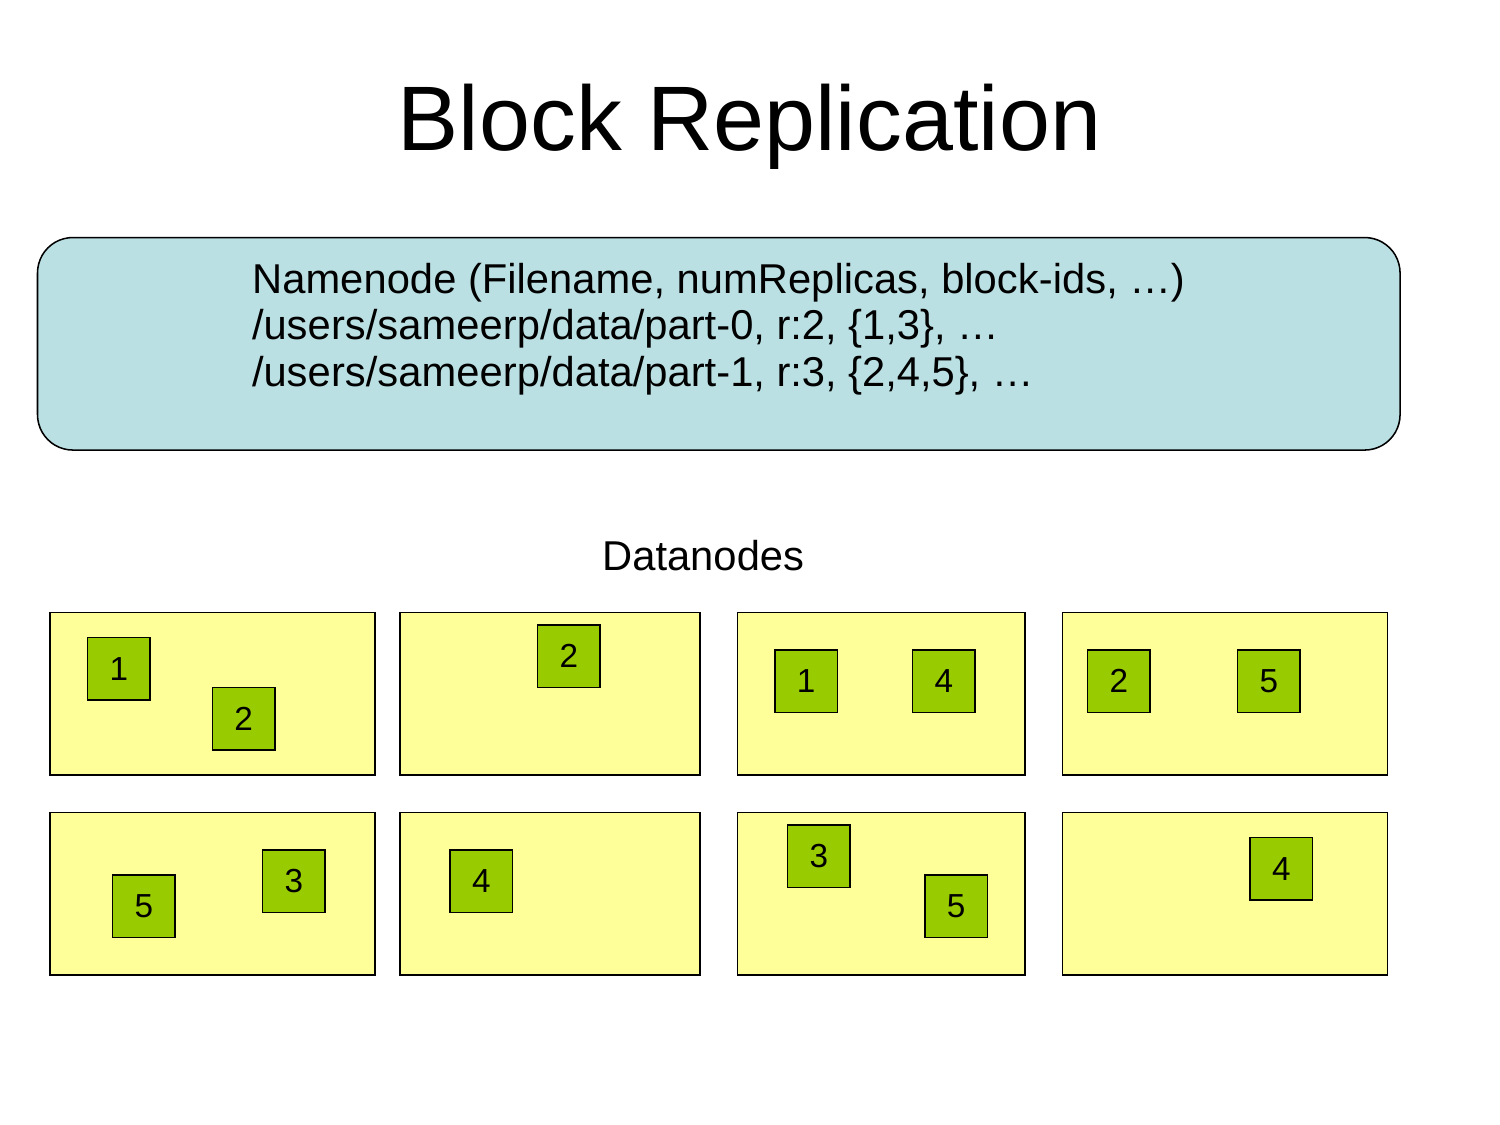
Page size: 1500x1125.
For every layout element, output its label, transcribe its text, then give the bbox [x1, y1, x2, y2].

text_box 4 [1250, 837, 1313, 901]
text_box 1 [774, 650, 838, 713]
text_box [1062, 812, 1388, 976]
text_box 5 [1237, 650, 1300, 713]
text_box [49, 812, 375, 976]
text_box [737, 812, 1025, 976]
text_box 2 [537, 624, 601, 688]
text_box [737, 612, 1025, 775]
text_box 4 [450, 849, 513, 913]
text_box 2 [1087, 650, 1150, 713]
text_box 4 [912, 650, 976, 713]
text_box 5 [924, 875, 988, 938]
text_box [399, 612, 700, 775]
text_box [1062, 612, 1388, 775]
text_box Namenode (Filename, numReplicas, block-ids, …) /users/sameerp/data/part-0, r:2, {1,3}, … /users/sameerp/data/part-1, r:3, {2,4,5}, … [37, 237, 1401, 451]
text_box 1 [87, 637, 151, 700]
text_box 2 [212, 687, 275, 751]
title Block Replication [112, 24, 1388, 213]
text_box Datanodes [587, 525, 820, 587]
text_box 5 [112, 875, 175, 938]
text_box [399, 812, 700, 976]
text_box 3 [262, 849, 325, 913]
text_box [49, 612, 375, 775]
text_box 3 [787, 825, 850, 888]
